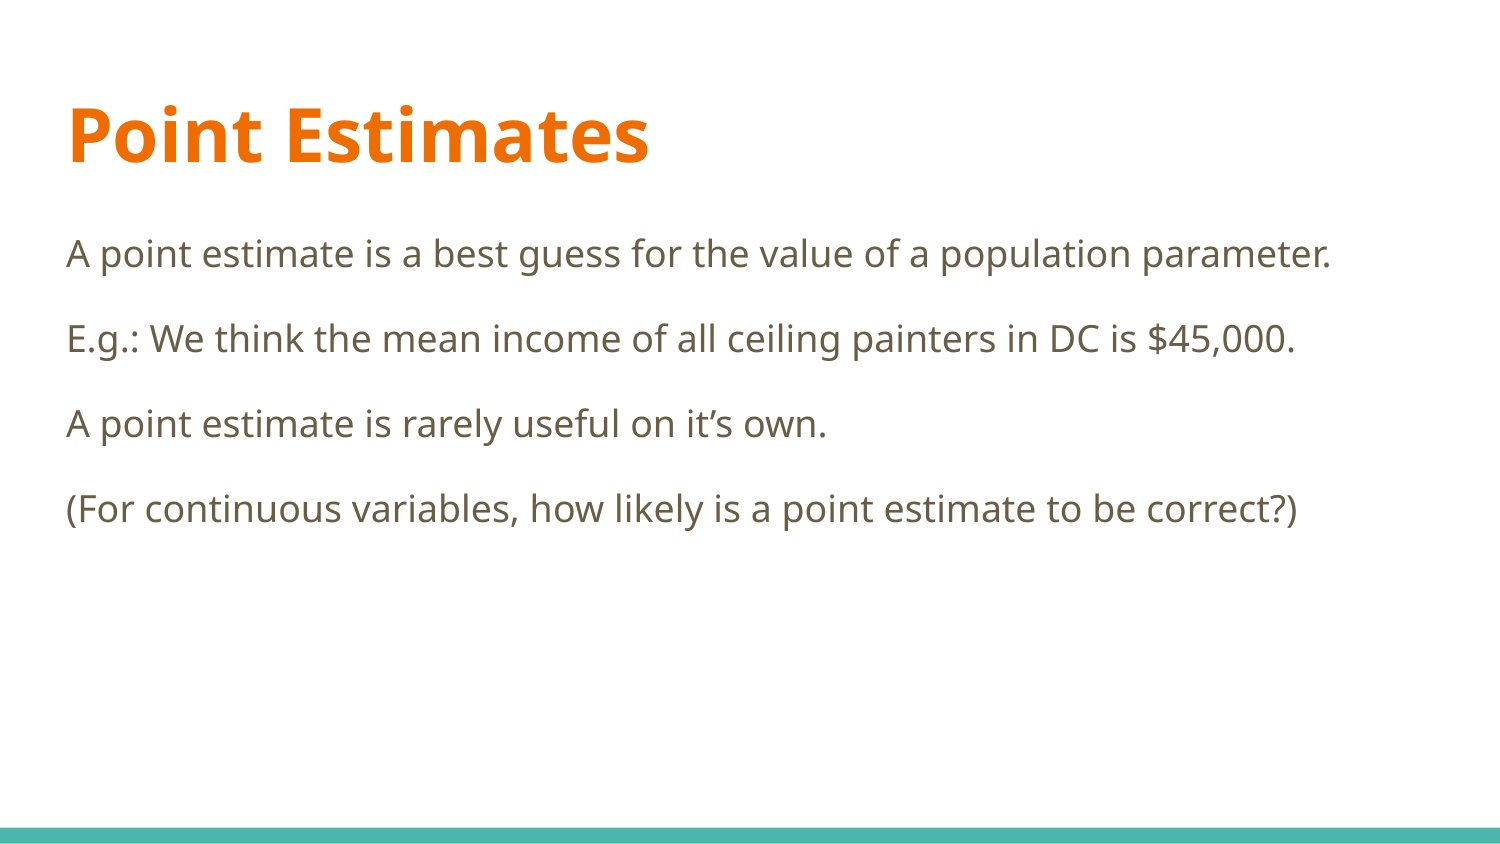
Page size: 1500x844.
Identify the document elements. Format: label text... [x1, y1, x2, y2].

title Point Estimates [51, 72, 1449, 189]
list A point estimate is a best guess for the value of a population parameter. E.g.: We think the mean income of all ceiling painters in DC is $45,000. A point estimate is rarely useful on it’s own. (For continuous variables, how likely is a point estimate to be correct?) [51, 207, 1449, 750]
